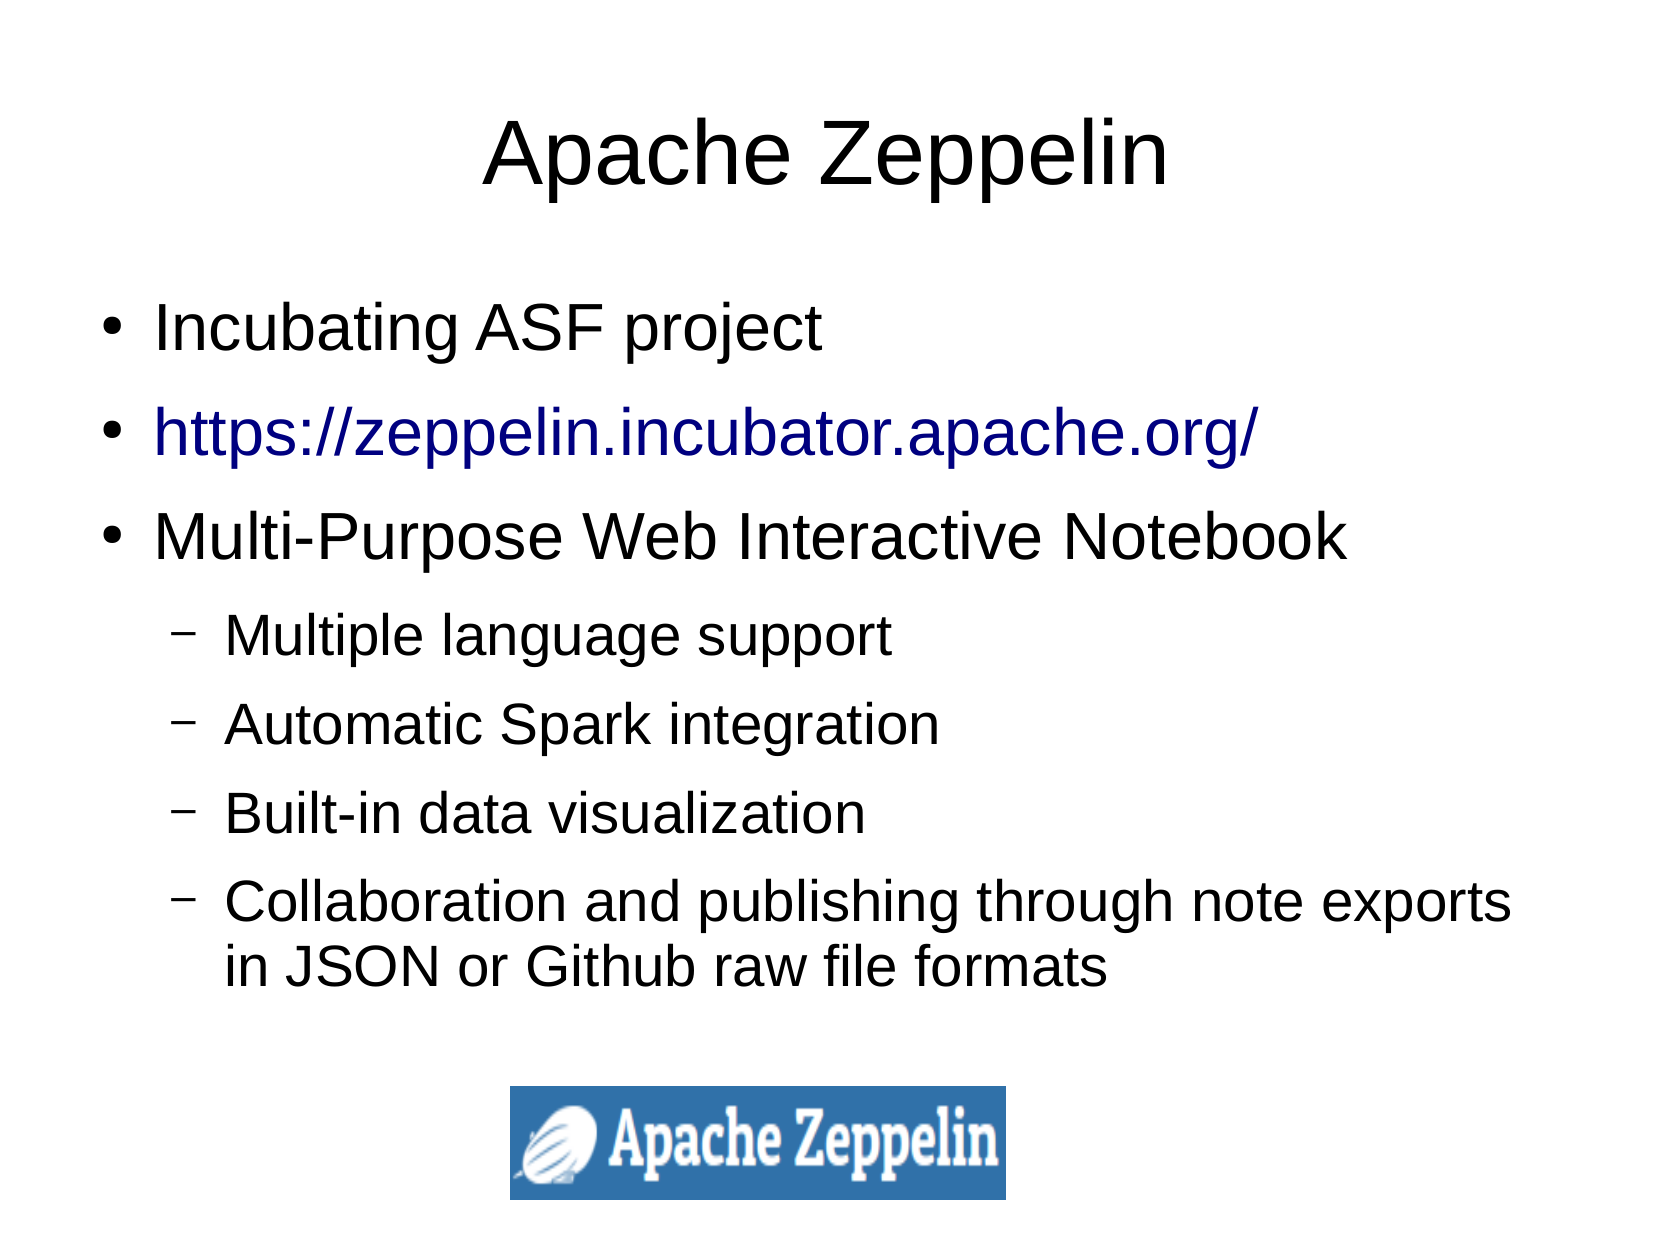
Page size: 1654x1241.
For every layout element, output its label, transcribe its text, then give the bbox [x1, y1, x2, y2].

picture [510, 1086, 1006, 1201]
list Incubating ASF project https://zeppelin.incubator.apache.org/ Multi-Purpose Web Interactive Notebook Multiple language support Automatic Spark integration Built-in data visualization Collaboration and publishing through note exports in JSON or Github raw file formats [82, 290, 1571, 1010]
title Apache Zeppelin [82, 49, 1571, 257]
